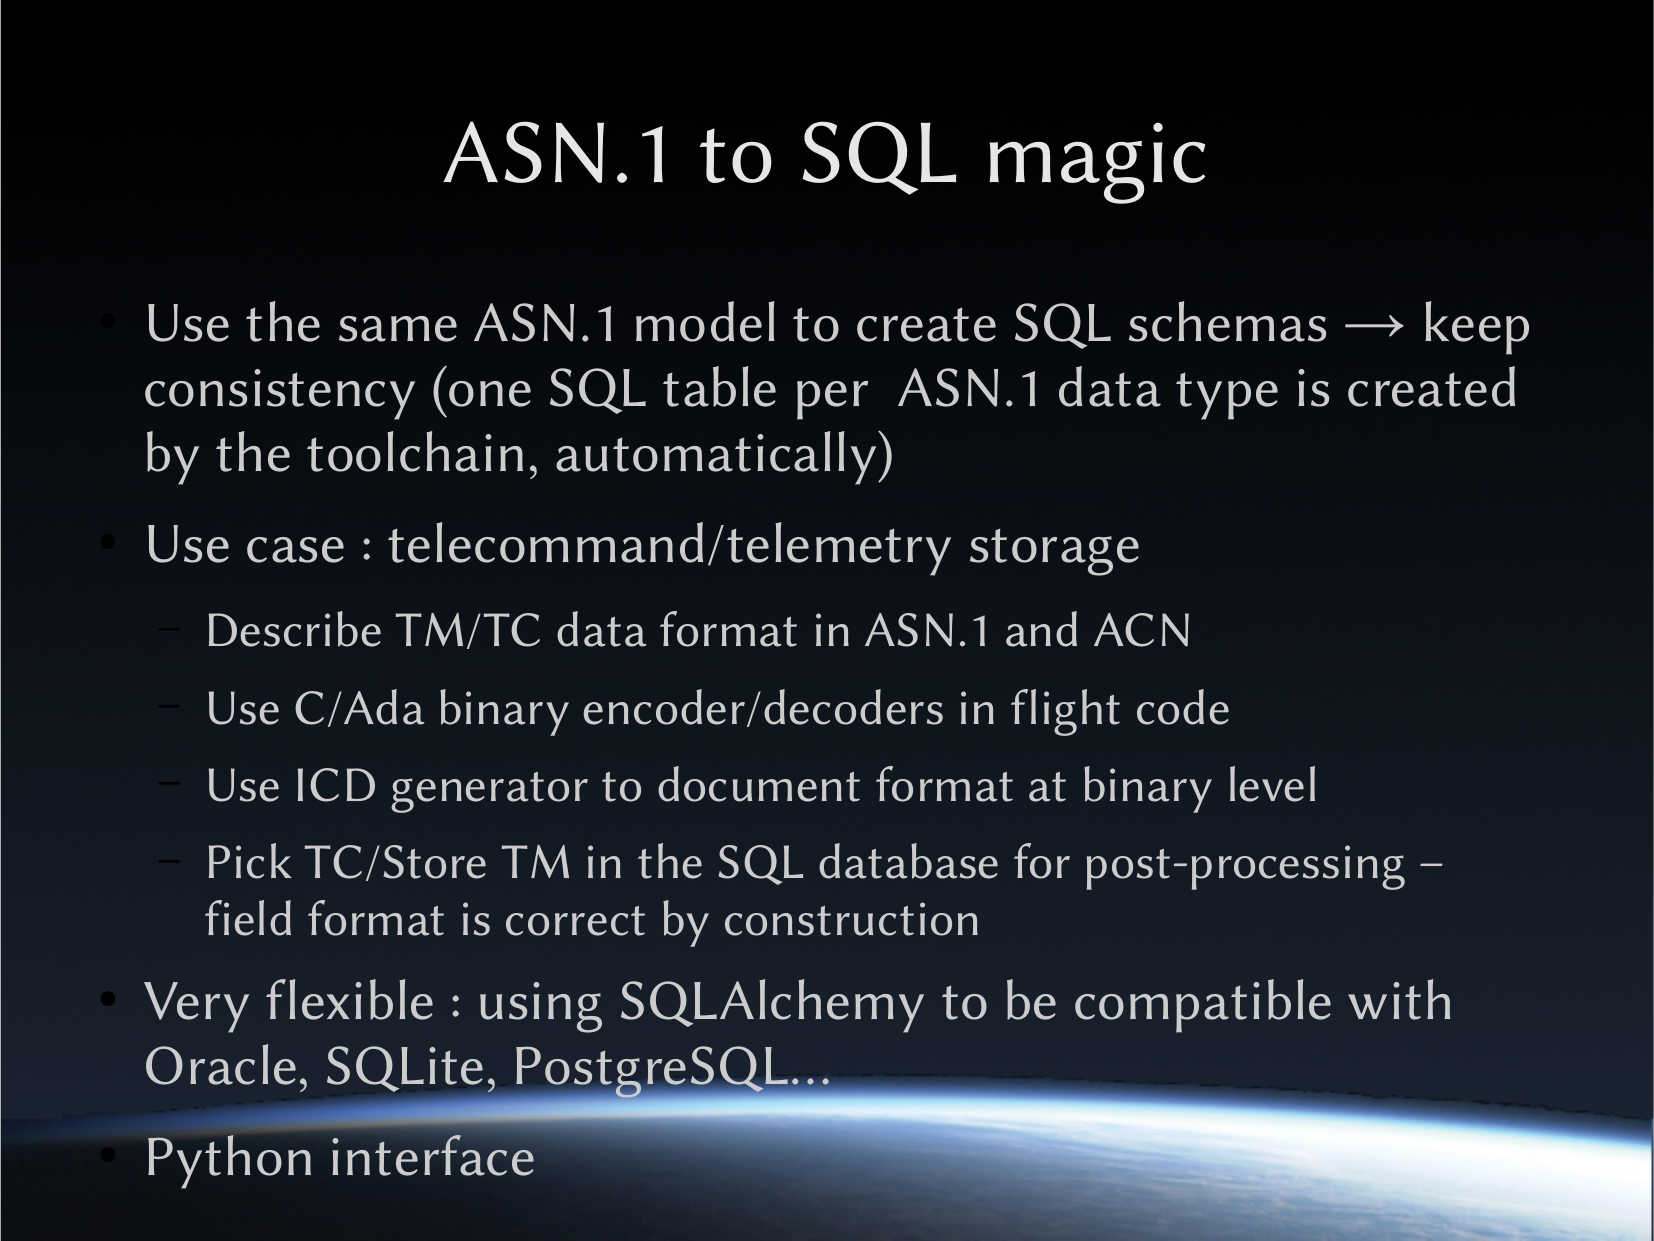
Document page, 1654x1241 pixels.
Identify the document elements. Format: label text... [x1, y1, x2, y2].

list Use the same ASN.1 model to create SQL schemas → keep consistency (one SQL table per ASN.1 data type is created by the toolchain, automatically) Use case : telecommand/telemetry storage Describe TM/TC data format in ASN.1 and ACN Use C/Ada binary encoder/decoders in flight code Use ICD generator to document format at binary level Pick TC/Store TM in the SQL database for post-processing – field format is correct by construction Very flexible : using SQLAlchemy to be compatible with Oracle, SQLite, PostgreSQL... Python interface [82, 290, 1538, 1193]
title ASN.1 to SQL magic [82, 49, 1571, 257]
picture [0, 0, 1654, 1241]
